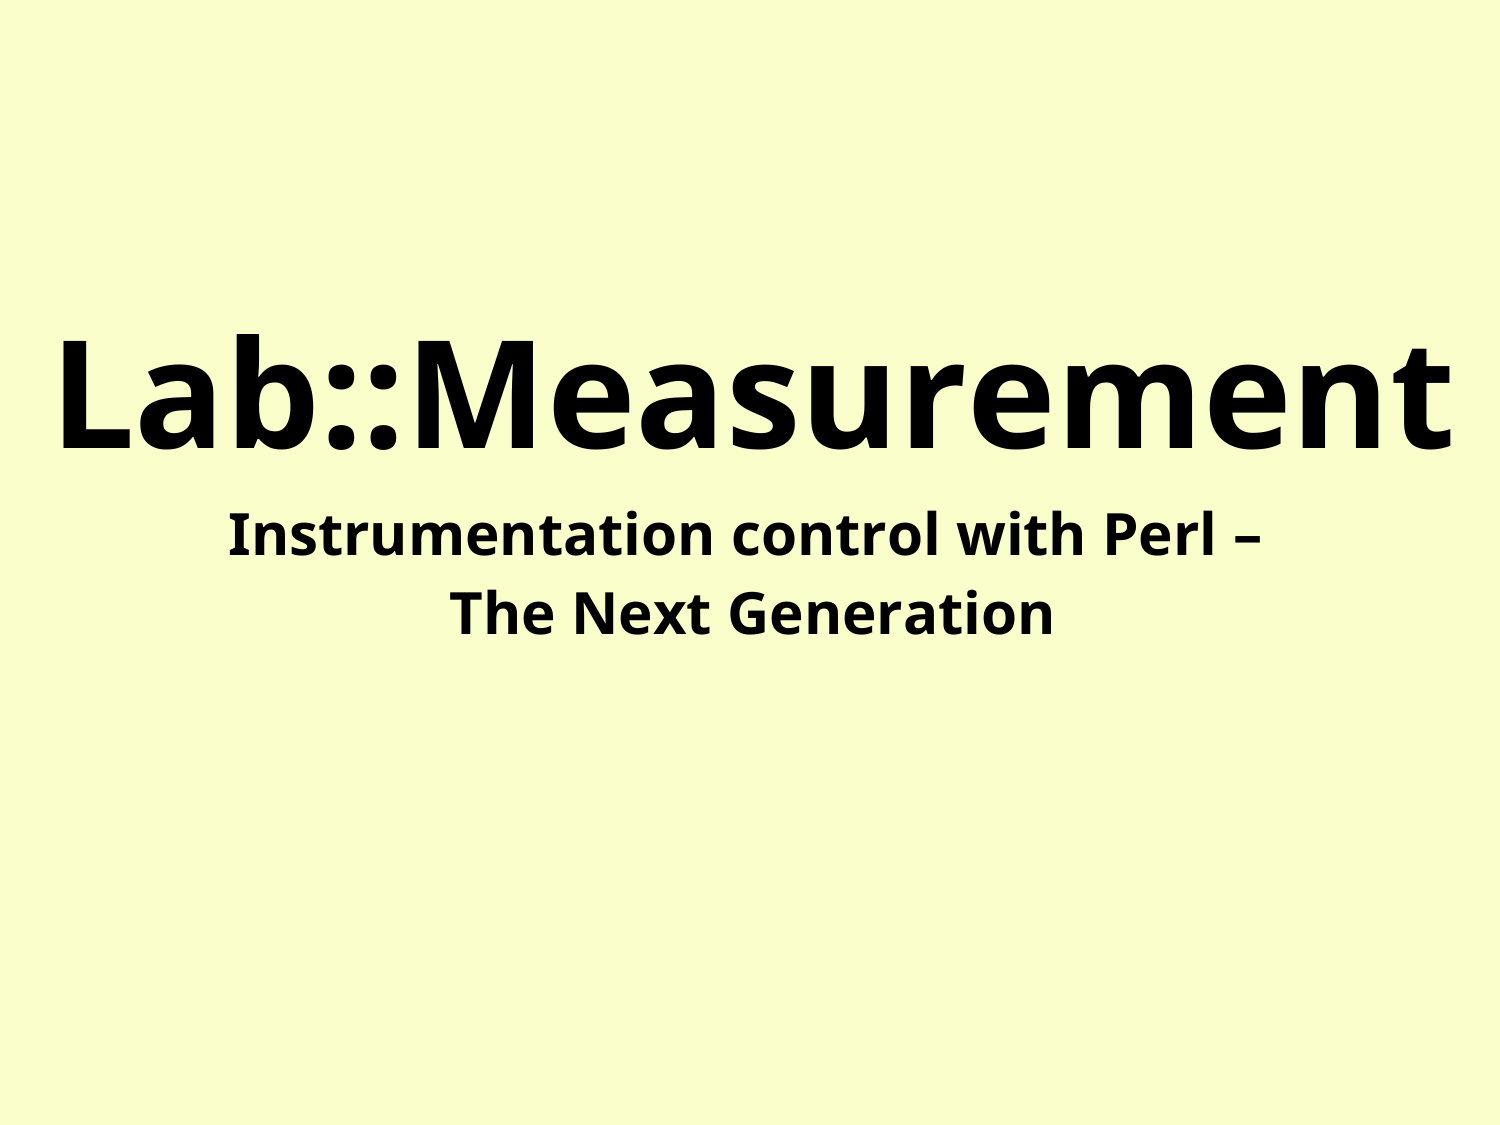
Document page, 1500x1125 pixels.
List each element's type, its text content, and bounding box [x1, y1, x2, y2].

title Lab::Measurement Instrumentation control with Perl – The Next Generation [29, 304, 1477, 636]
